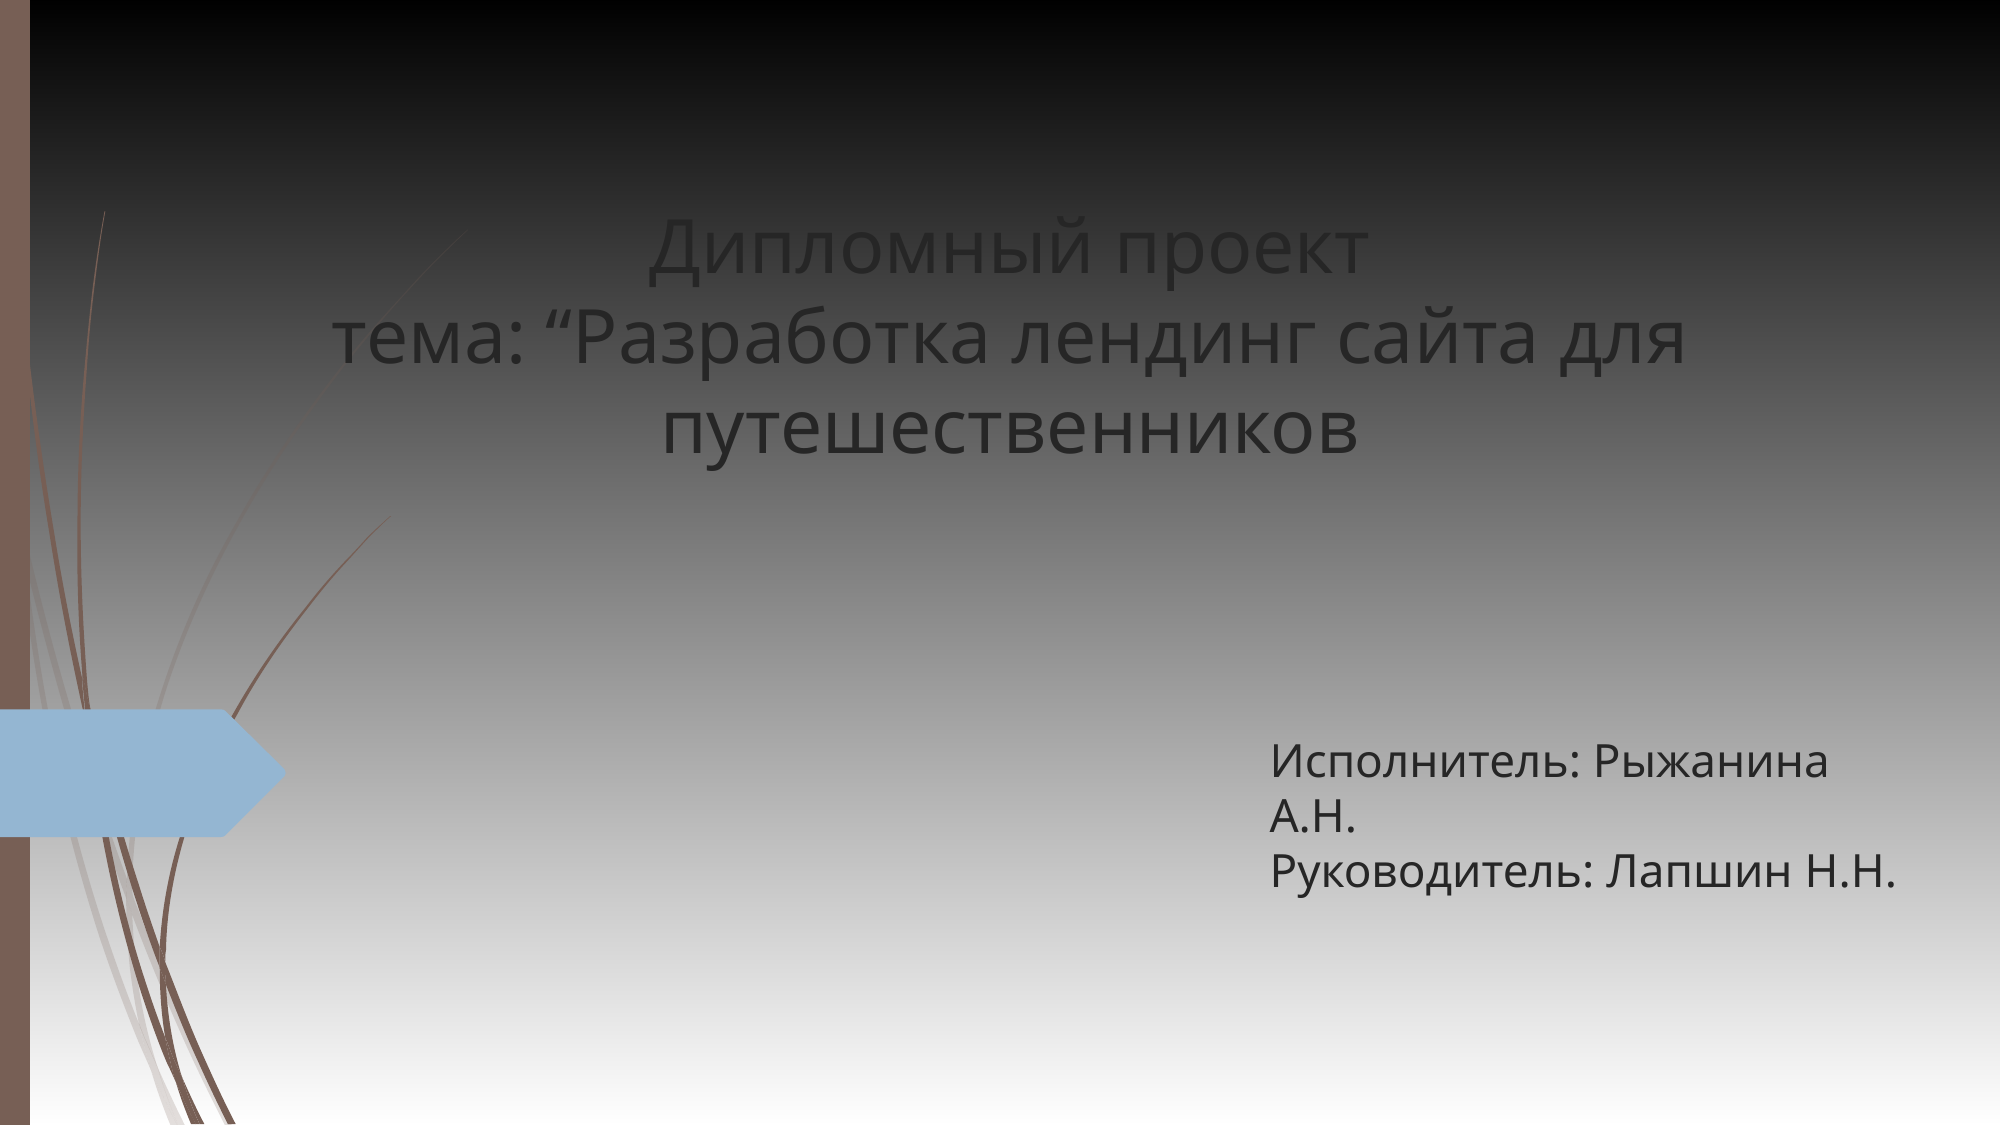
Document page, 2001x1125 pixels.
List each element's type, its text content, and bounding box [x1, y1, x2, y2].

subtitle Исполнитель: Рыжанина А.Н. Руководитель: Лапшин Н.Н. [1254, 724, 1925, 910]
title Дипломный проект тема: “Разработка лендинг сайта для путешественников [132, 191, 1888, 563]
